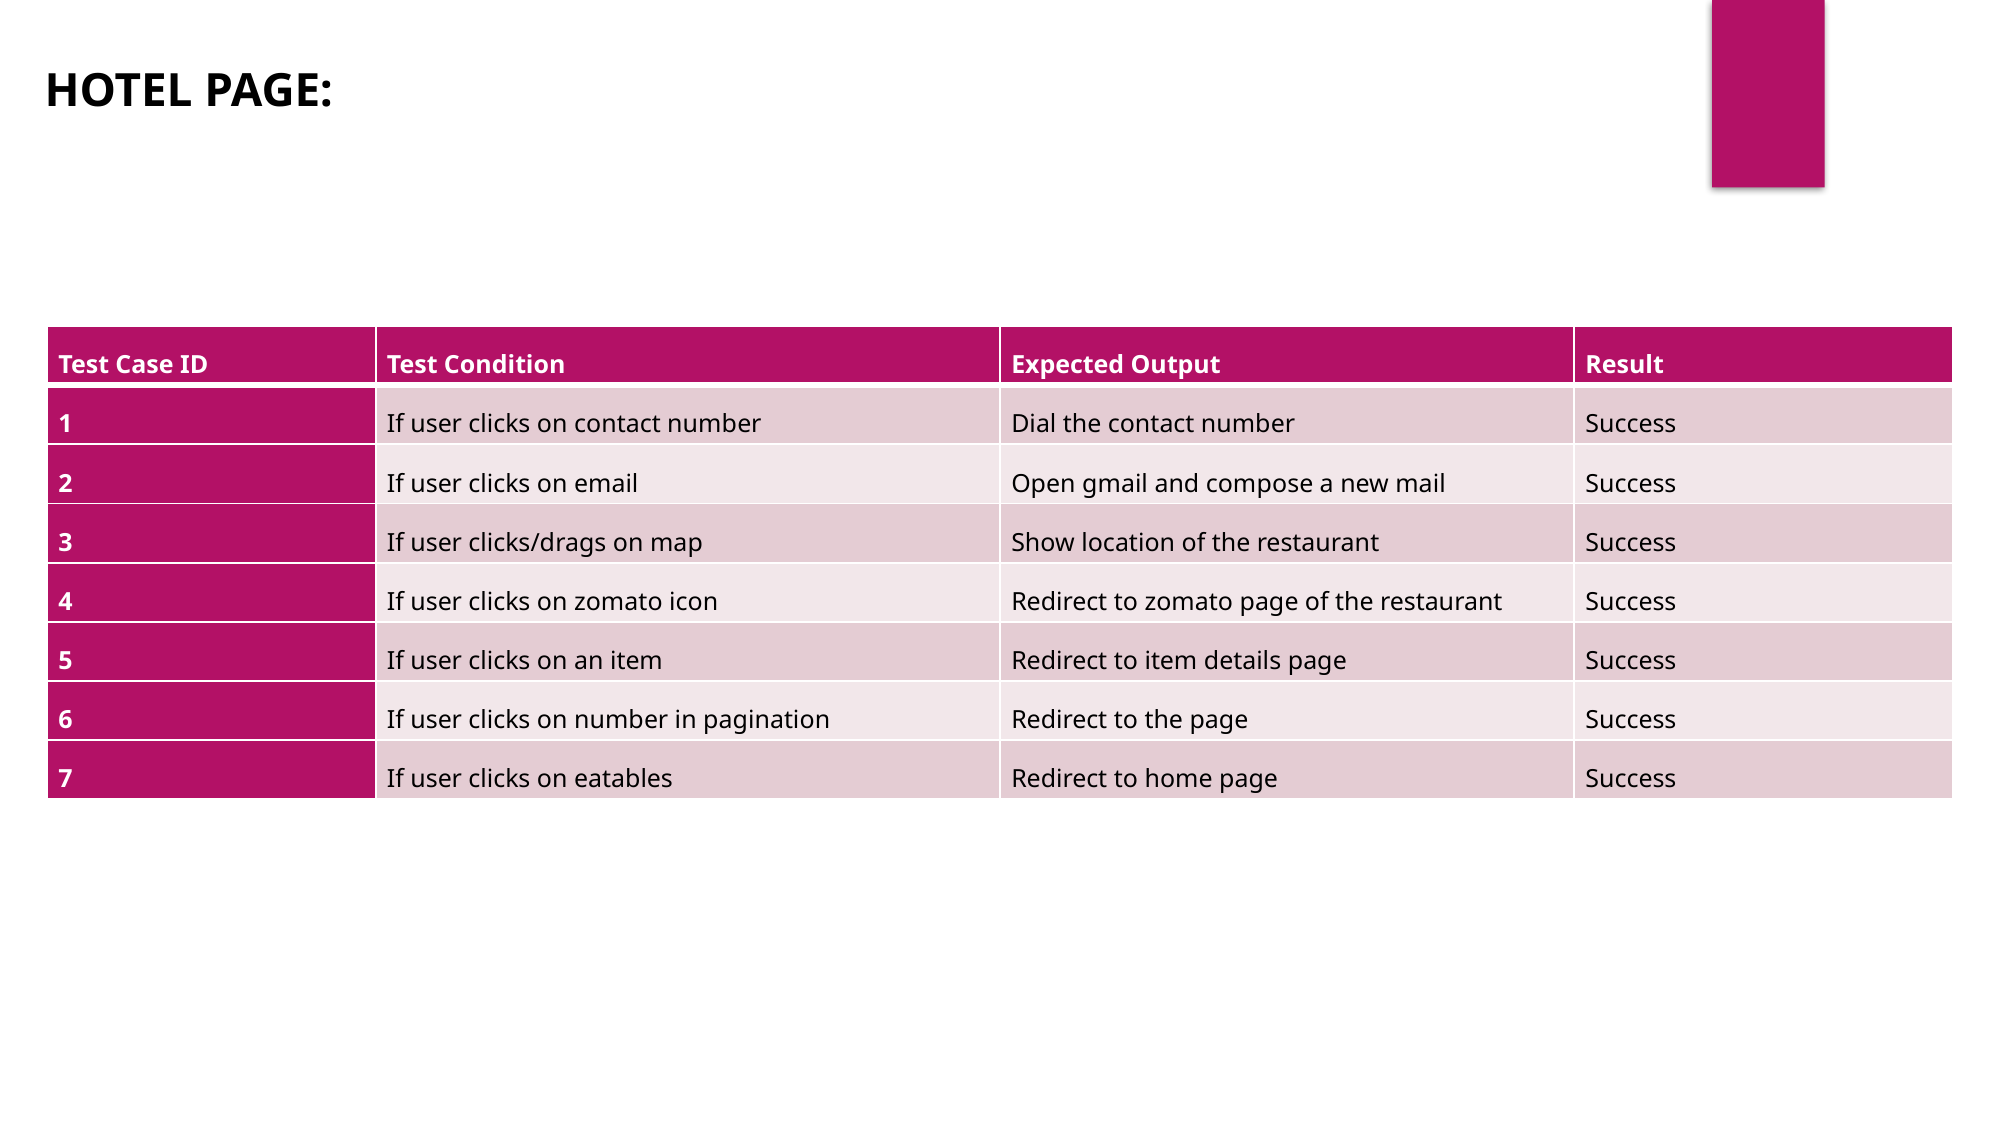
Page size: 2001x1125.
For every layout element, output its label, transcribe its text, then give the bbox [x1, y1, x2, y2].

table_header Test Condition [377, 327, 999, 382]
table_cell Success [1575, 388, 1952, 443]
table_cell If user clicks on an item [377, 623, 999, 680]
table_cell 1 [48, 388, 375, 443]
title HOTEL PAGE: [29, 29, 1467, 146]
table_cell If user clicks on number in pagination [377, 682, 999, 739]
table_cell Open gmail and compose a new mail [1001, 445, 1573, 503]
table_cell Success [1575, 623, 1952, 680]
table_cell Success [1575, 682, 1952, 739]
table_cell 7 [48, 741, 375, 798]
table_cell If user clicks/drags on map [377, 504, 999, 562]
table_cell Success [1575, 564, 1952, 621]
table_cell If user clicks on contact number [377, 388, 999, 443]
table_cell Redirect to the page [1001, 682, 1573, 739]
table_cell 6 [48, 682, 375, 739]
table_cell If user clicks on eatables [377, 741, 999, 798]
table_cell Success [1575, 504, 1952, 562]
table_cell 2 [48, 445, 375, 503]
table_header Expected Output [1001, 327, 1573, 382]
table_header Result [1575, 327, 1952, 382]
table_cell Success [1575, 741, 1952, 798]
table_cell Redirect to item details page [1001, 623, 1573, 680]
table_cell Success [1575, 445, 1952, 503]
table_cell Redirect to zomato page of the restaurant [1001, 564, 1573, 621]
table_cell If user clicks on email [377, 445, 999, 503]
table_cell Show location of the restaurant [1001, 504, 1573, 562]
table_cell If user clicks on zomato icon [377, 564, 999, 621]
table_cell 4 [48, 564, 375, 621]
table_header Test Case ID [48, 327, 375, 382]
table_cell Redirect to home page [1001, 741, 1573, 798]
table_cell 5 [48, 623, 375, 680]
table_cell 3 [48, 504, 375, 562]
table_cell Dial the contact number [1001, 388, 1573, 443]
